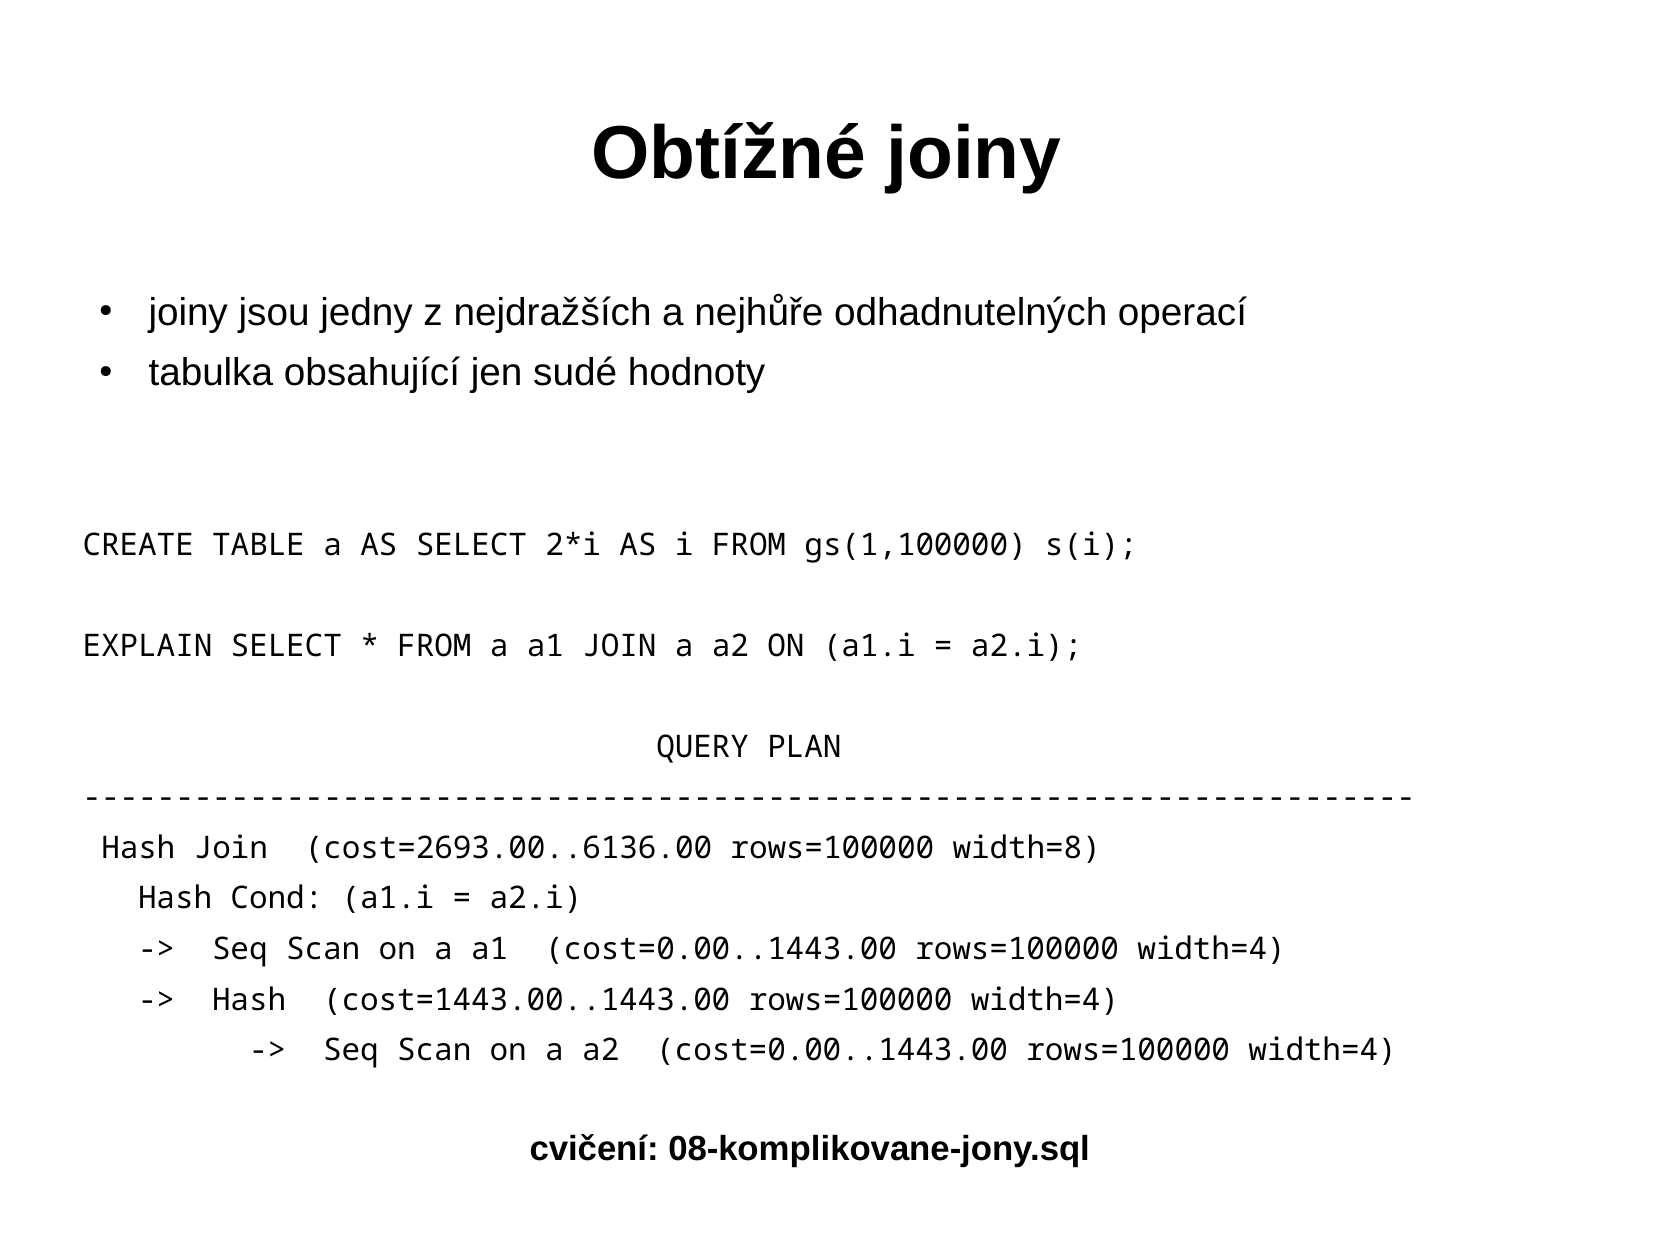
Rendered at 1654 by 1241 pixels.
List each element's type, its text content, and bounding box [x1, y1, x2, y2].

title Obtížné joiny [82, 49, 1571, 257]
list joiny jsou jedny z nejdražších a nejhůře odhadnutelných operací tabulka obsahující jen sudé hodnoty CREATE TABLE a AS SELECT 2*i AS i FROM gs(1,100000) s(i); EXPLAIN SELECT * FROM a a1 JOIN a a2 ON (a1.i = a2.i); QUERY PLAN ------------------------------------------------------------------------ Hash Join (cost=2693.00..6136.00 rows=100000 width=8) Hash Cond: (a1.i = a2.i) -> Seq Scan on a a1 (cost=0.00..1443.00 rows=100000 width=4) -> Hash (cost=1443.00..1443.00 rows=100000 width=4) -> Seq Scan on a a2 (cost=0.00..1443.00 rows=100000 width=4) cvičení: 08-komplikovane-jony.sql [82, 290, 1538, 1171]
